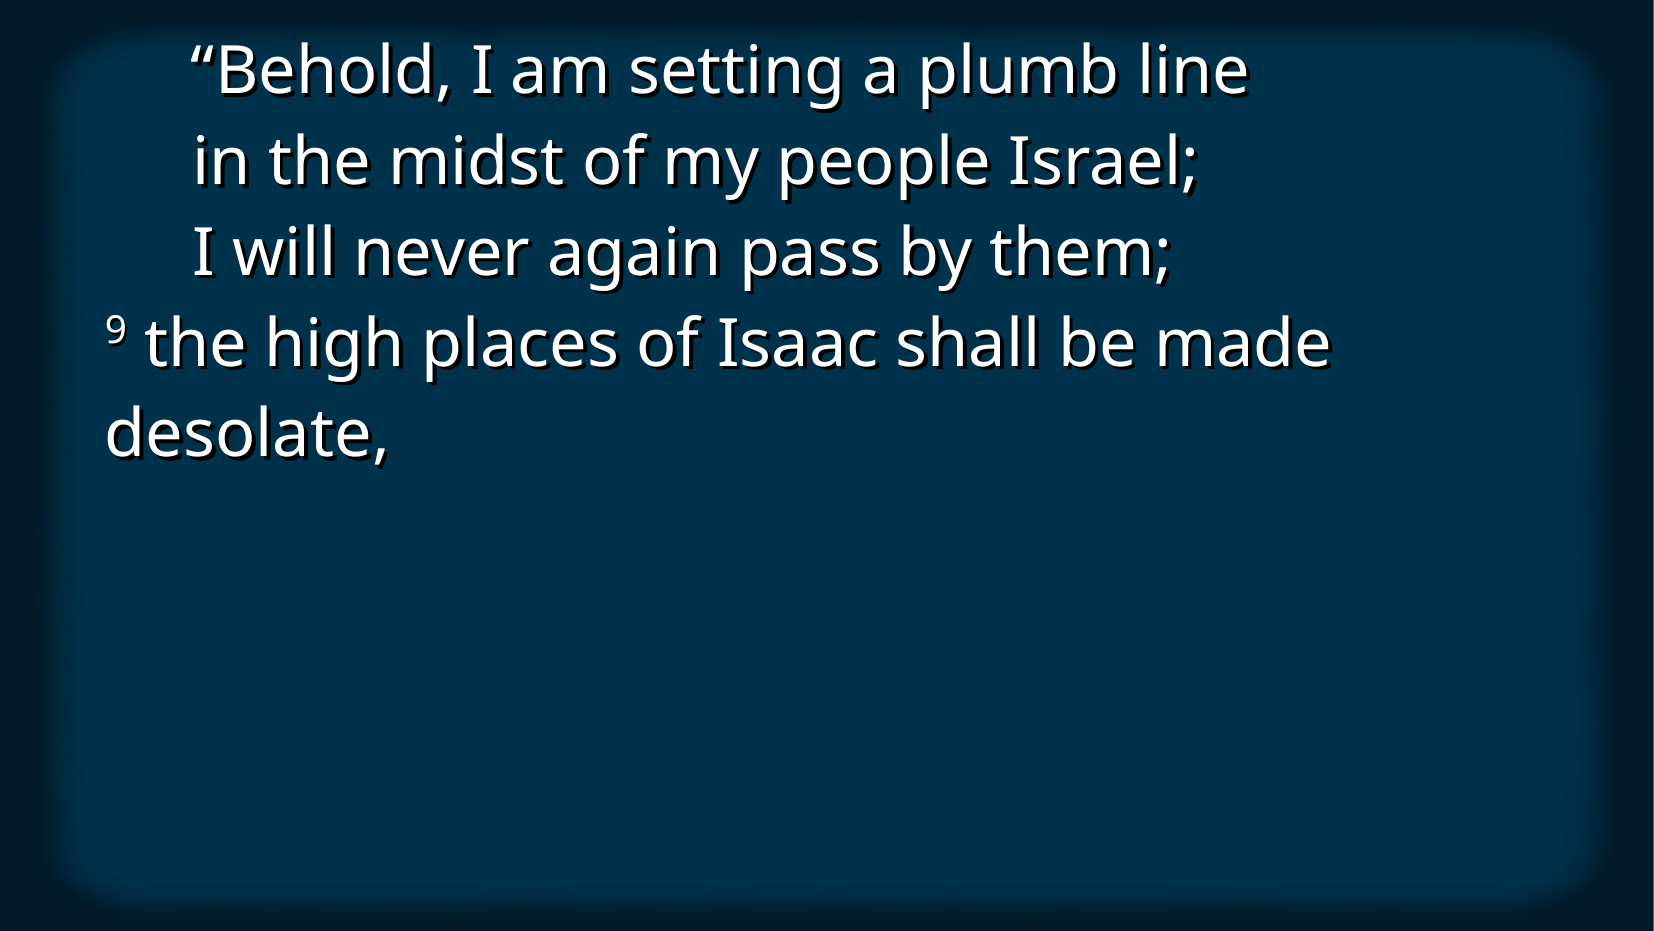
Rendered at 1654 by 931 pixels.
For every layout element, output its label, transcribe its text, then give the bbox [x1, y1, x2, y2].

picture [0, 0, 1654, 931]
text_box “Behold, I am setting a plumb line in the midst of my people Israel; I will never again pass by them; 9 the high places of Isaac shall be made desolate, [90, 15, 1561, 474]
